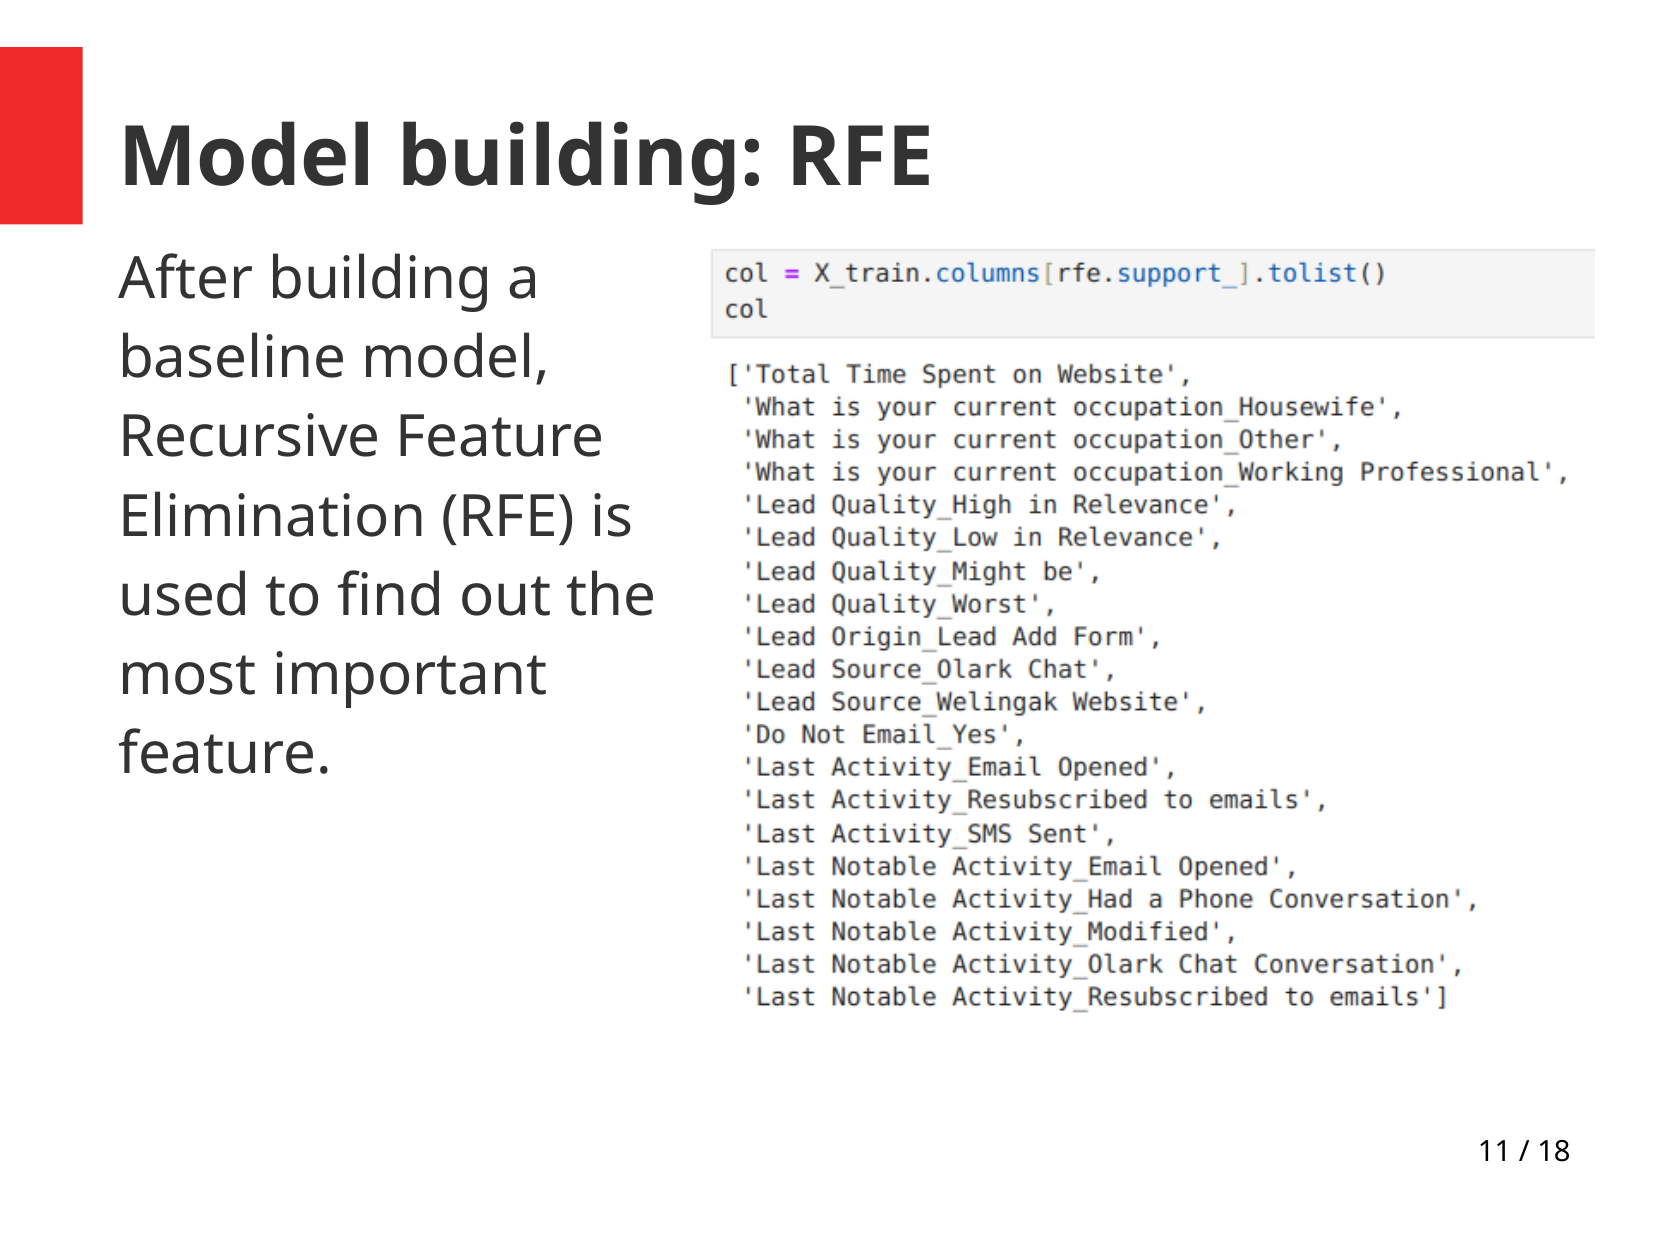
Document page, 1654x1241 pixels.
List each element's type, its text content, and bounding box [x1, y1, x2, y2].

picture [708, 246, 1595, 1028]
list After building a baseline model, Recursive Feature Elimination (RFE) is used to find out the most important feature. [118, 236, 709, 1074]
title Model building: RFE [118, 49, 1571, 246]
